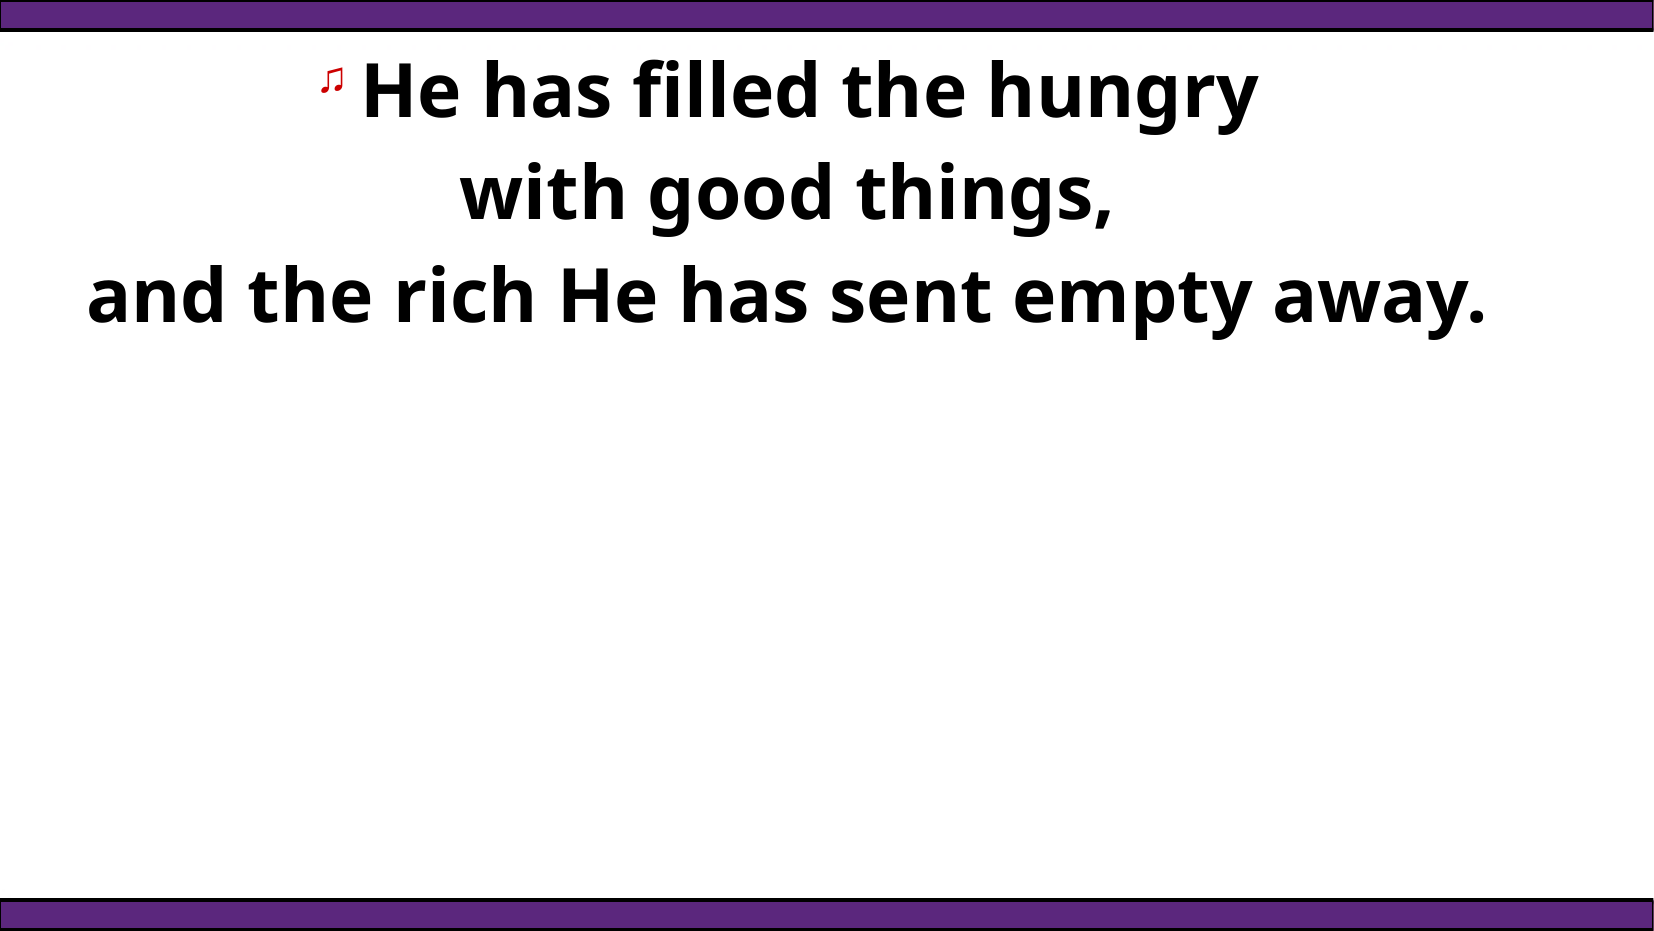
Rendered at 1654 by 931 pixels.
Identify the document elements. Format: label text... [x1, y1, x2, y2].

text_box [0, 900, 1654, 931]
text_box [0, 0, 1654, 31]
text_box ♫ He has filled the hungry with good things, and the rich He has sent empty away. [60, 30, 1516, 345]
picture [0, 31, 1654, 900]
text_box [105, 255, 1531, 348]
